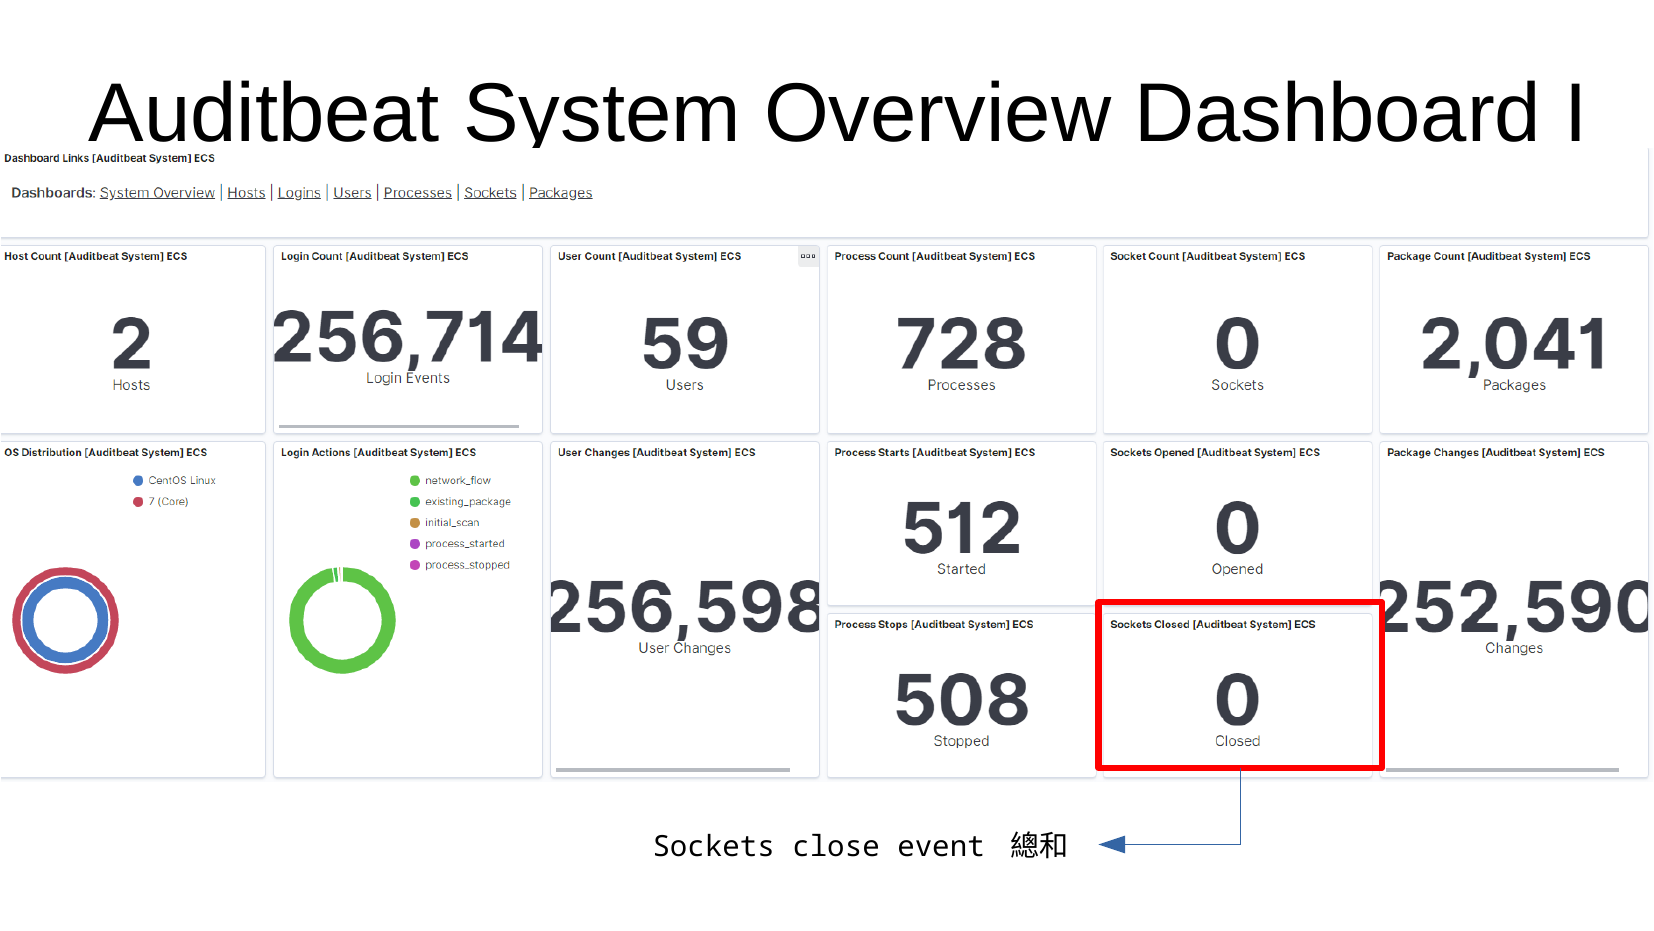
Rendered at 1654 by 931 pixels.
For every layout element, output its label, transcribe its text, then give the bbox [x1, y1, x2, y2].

picture [1, 148, 1654, 782]
picture [1102, 605, 1379, 765]
text_box Sockets close event 總和 [637, 814, 1099, 875]
text_box Auditbeat System Overview Dashboard I [70, 59, 1607, 148]
